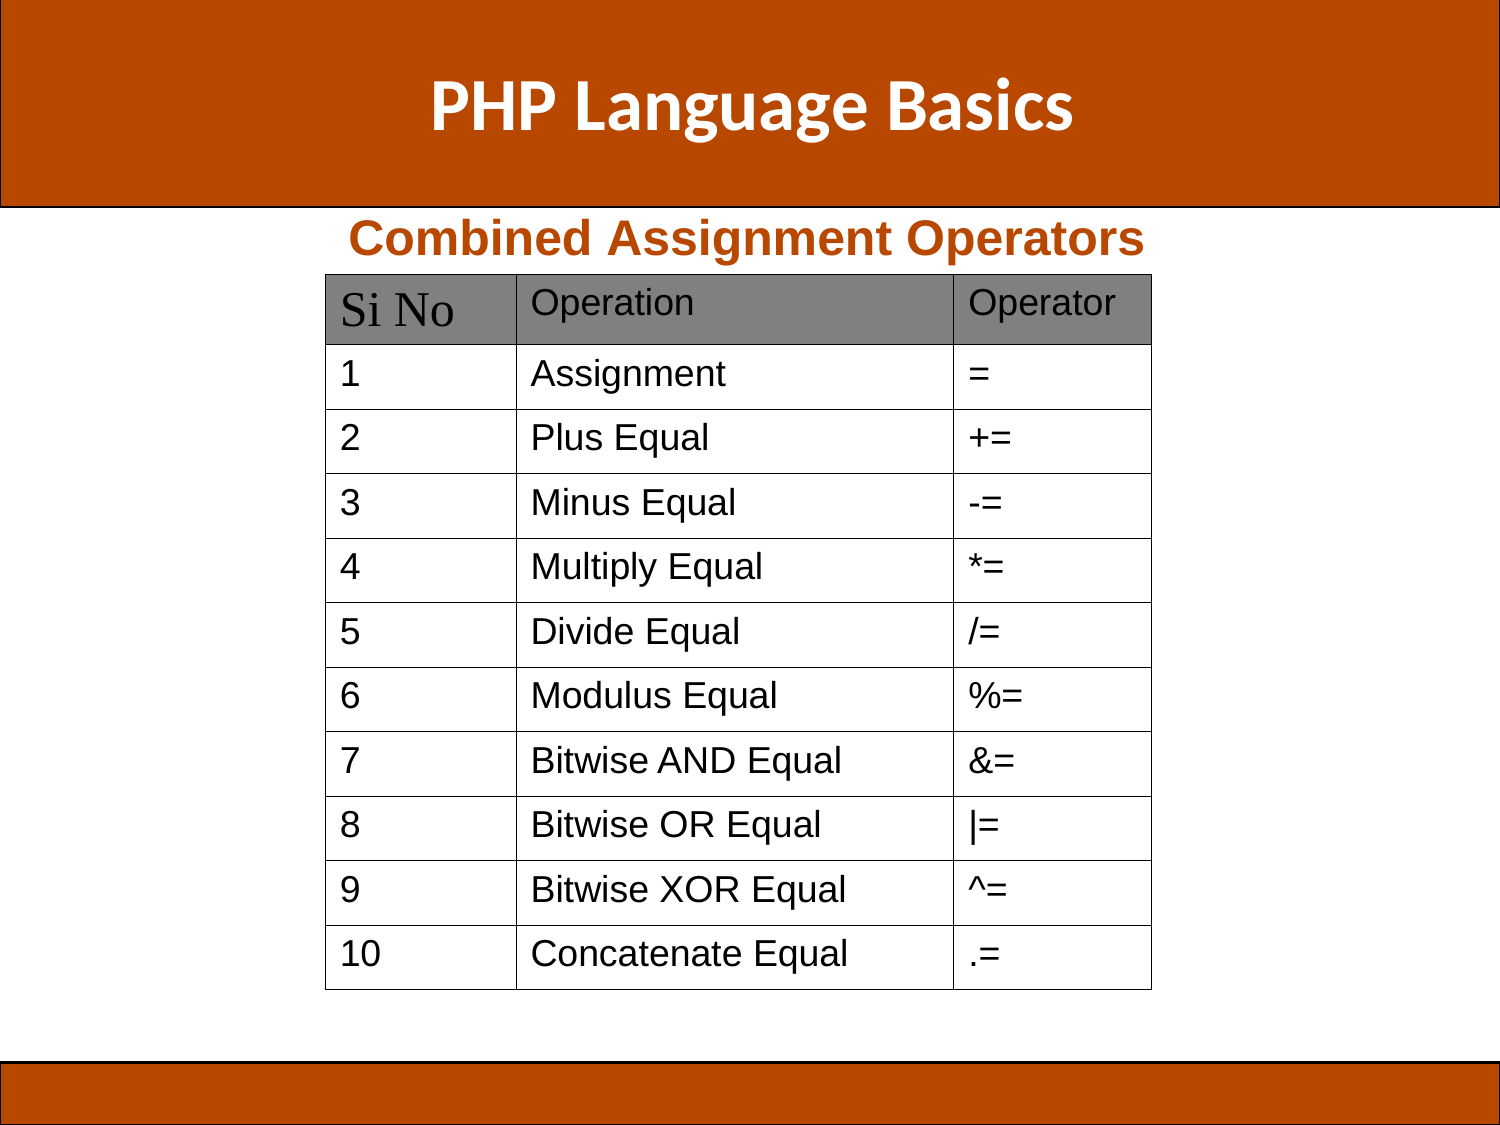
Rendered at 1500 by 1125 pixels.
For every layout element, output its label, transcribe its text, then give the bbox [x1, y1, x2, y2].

table_cell |= [954, 797, 1151, 860]
text_box Combined Assignment Operators [289, 198, 1205, 282]
table_cell Concatenate Equal [517, 926, 953, 989]
table_cell 9 [326, 861, 516, 925]
table_cell &= [954, 732, 1151, 796]
table_cell Bitwise AND Equal [517, 732, 953, 796]
table_cell Divide Equal [517, 603, 953, 667]
table_cell 6 [326, 668, 516, 731]
table_cell Minus Equal [517, 474, 953, 538]
table_cell Plus Equal [517, 410, 953, 473]
table_cell %= [954, 668, 1151, 731]
table_cell .= [954, 926, 1151, 989]
table_cell 5 [326, 603, 516, 667]
table_cell Assignment [517, 345, 953, 409]
table_cell 7 [326, 732, 516, 796]
table_cell ^= [954, 861, 1151, 925]
text_box PHP Language Basics [295, 66, 1211, 154]
table_cell Bitwise XOR Equal [517, 861, 953, 925]
table_cell Bitwise OR Equal [517, 797, 953, 860]
table_cell 10 [326, 926, 516, 989]
table_cell += [954, 410, 1151, 473]
table_cell 4 [326, 539, 516, 602]
table_cell /= [954, 603, 1151, 667]
table_cell 8 [326, 797, 516, 860]
table_cell -= [954, 474, 1151, 538]
table_cell 3 [326, 474, 516, 538]
table_cell 1 [326, 345, 516, 409]
table_header Operator [954, 282, 1151, 344]
table_header Si No [326, 282, 516, 344]
table_cell *= [954, 539, 1151, 602]
table_cell 2 [326, 410, 516, 473]
table_cell Modulus Equal [517, 668, 953, 731]
table_header Operation [517, 282, 953, 344]
table_cell Multiply Equal [517, 539, 953, 602]
table_cell = [954, 345, 1151, 409]
